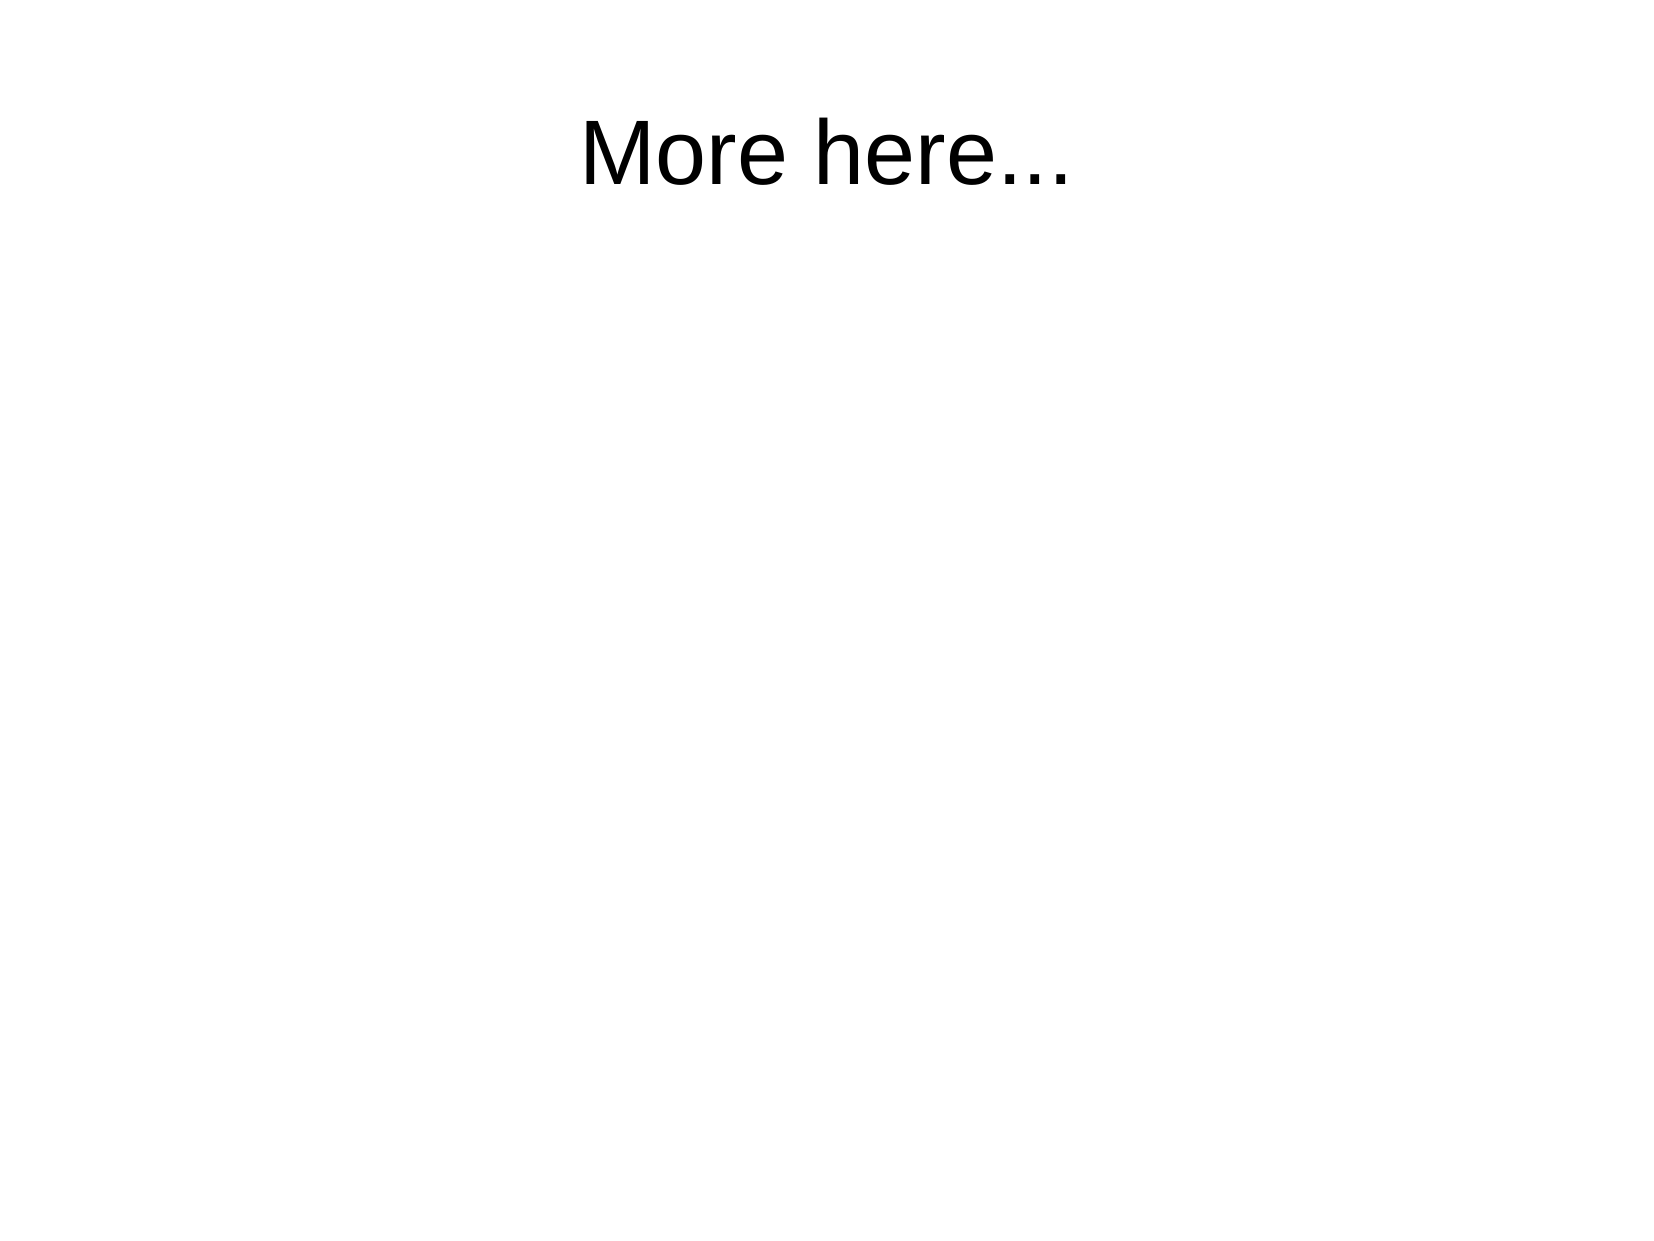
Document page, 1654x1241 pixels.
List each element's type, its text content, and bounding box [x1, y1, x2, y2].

title More here... [82, 56, 1571, 250]
